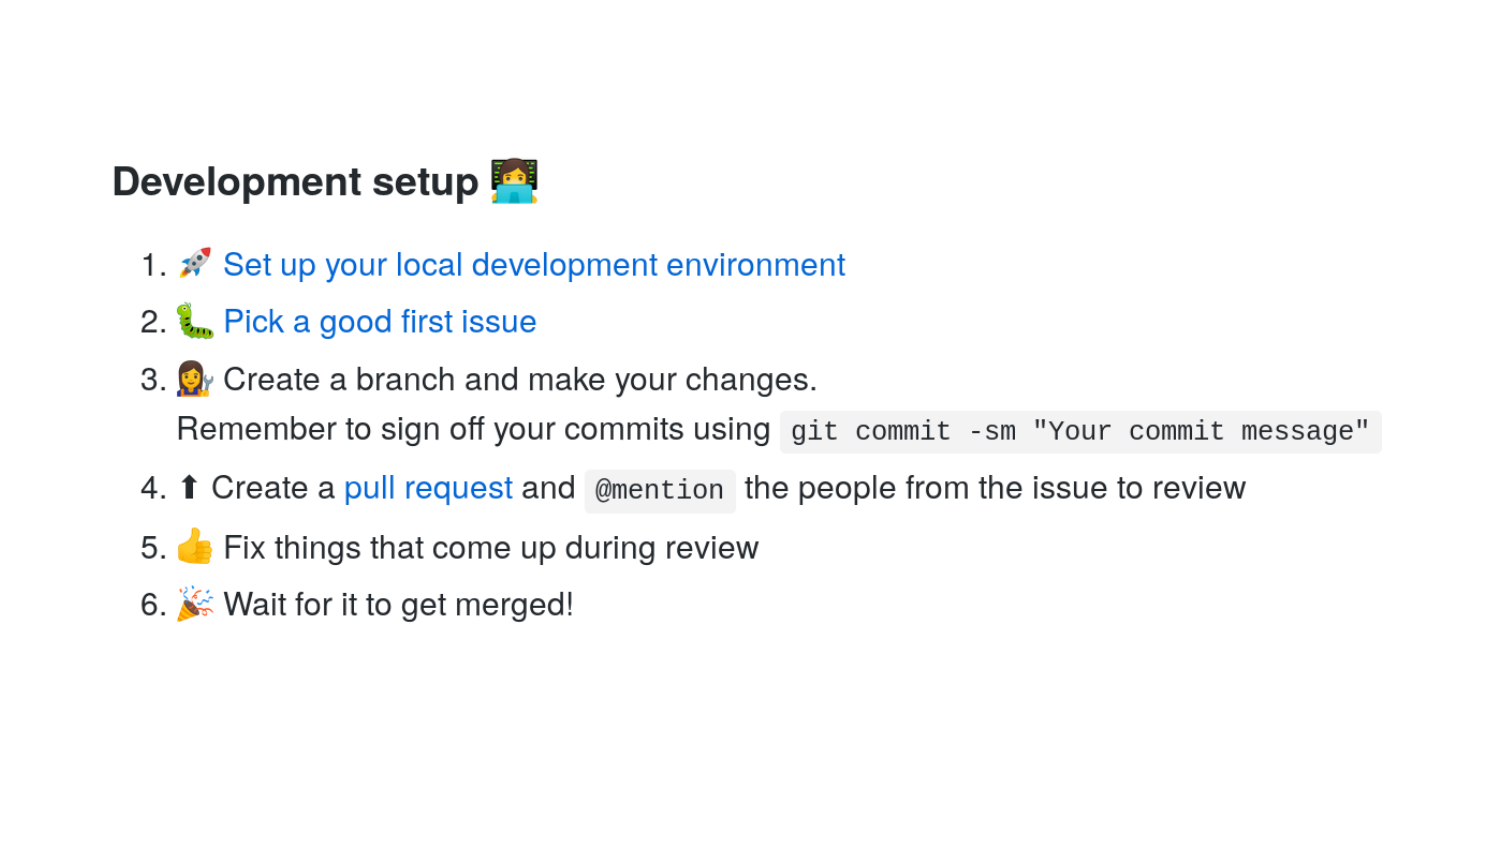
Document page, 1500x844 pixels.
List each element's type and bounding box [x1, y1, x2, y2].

picture [75, 131, 1426, 654]
